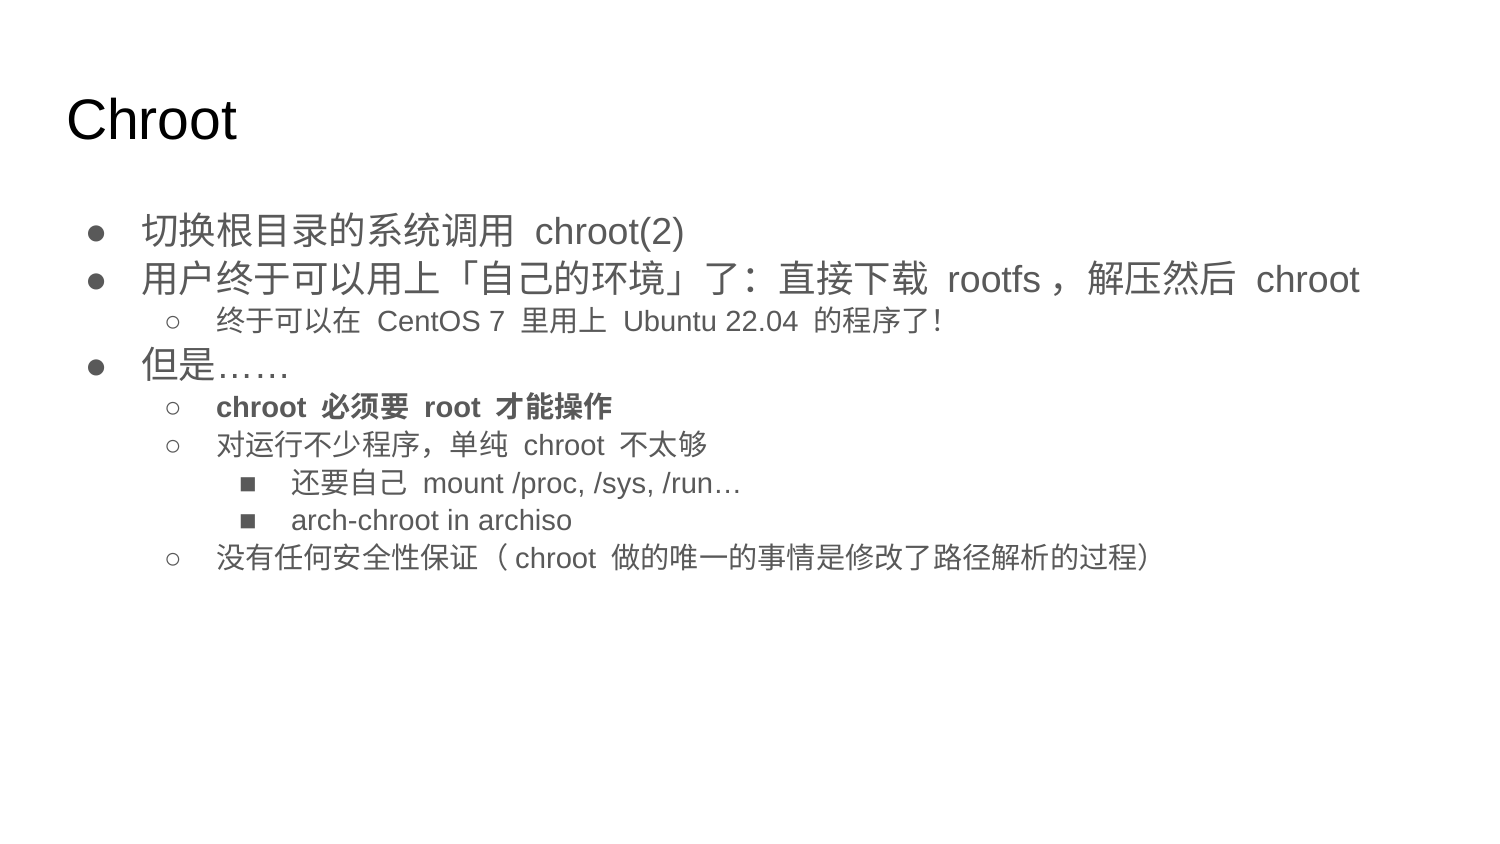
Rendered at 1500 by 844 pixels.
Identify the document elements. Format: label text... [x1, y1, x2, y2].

list 切换根目录的系统调用 chroot(2) 用户终于可以用上「自己的环境」了：直接下载 rootfs，解压然后 chroot 终于可以在 CentOS 7 里用上 Ubuntu 22.04 的程序了！ 但是…… chroot 必须要 root 才能操作 对运行不少程序，单纯 chroot 不太够 还要自己 mount /proc, /sys, /run… arch-chroot in archiso 没有任何安全性保证（chroot 做的唯一的事情是修改了路径解析的过程） [51, 189, 1449, 750]
title Chroot [51, 72, 1449, 167]
